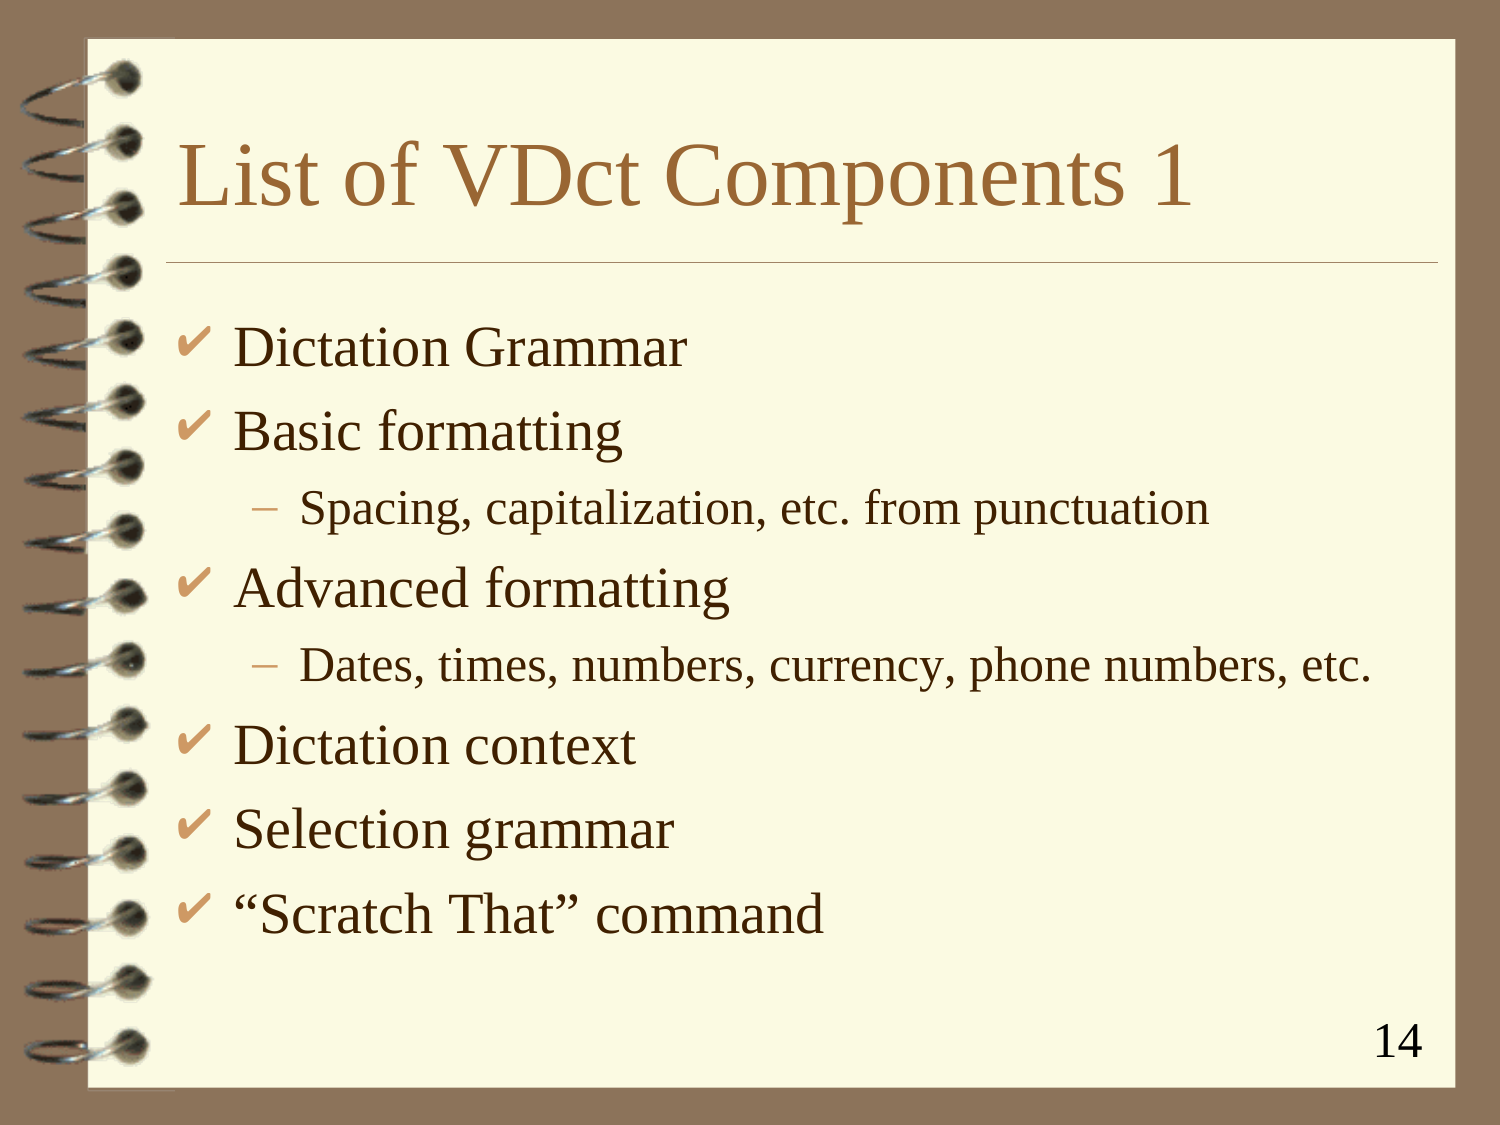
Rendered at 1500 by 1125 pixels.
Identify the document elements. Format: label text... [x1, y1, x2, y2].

title List of VDct Components 1 [162, 74, 1438, 263]
picture [0, 0, 175, 1125]
list Dictation Grammar Basic formatting Spacing, capitalization, etc. from punctuation Advanced formatting Dates, times, numbers, currency, phone numbers, etc. Dictation context Selection grammar “Scratch That” command [162, 299, 1438, 976]
